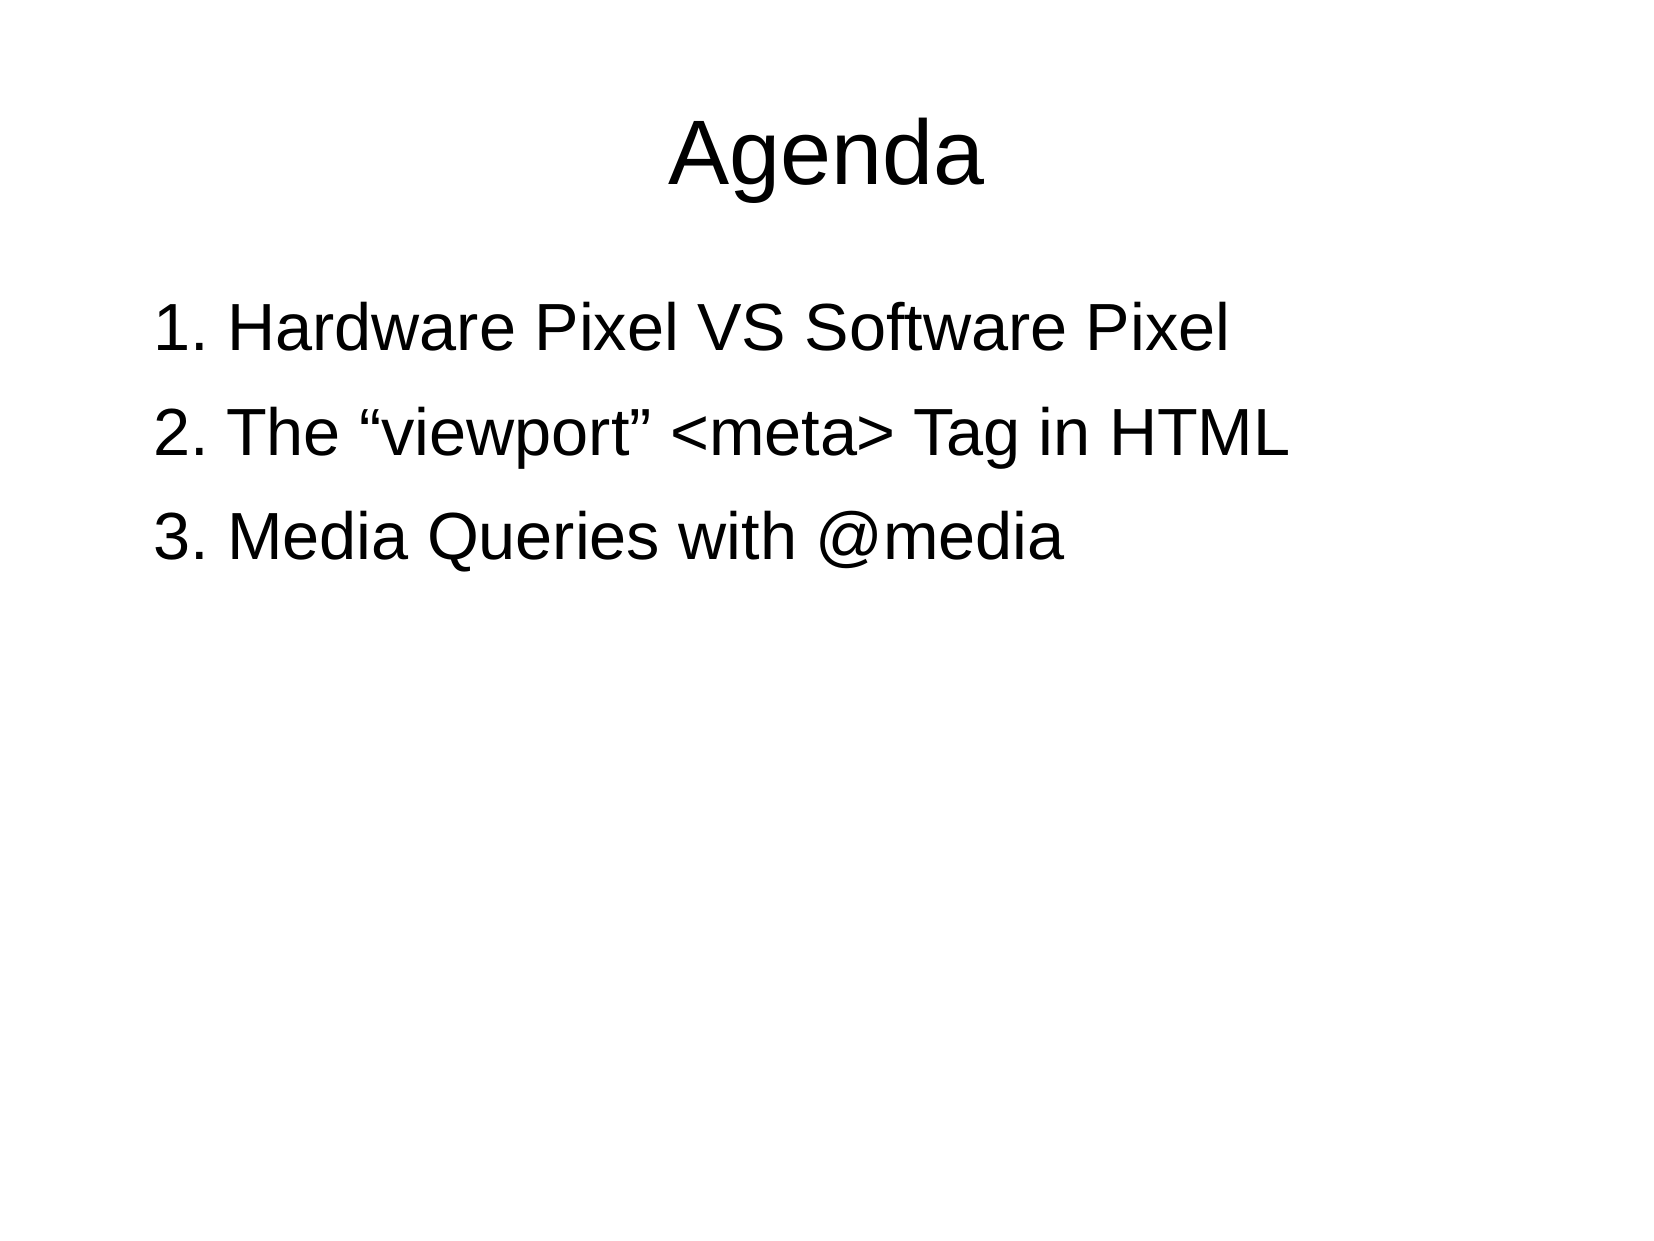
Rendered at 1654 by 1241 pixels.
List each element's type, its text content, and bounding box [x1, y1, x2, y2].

list 1. Hardware Pixel VS Software Pixel 2. The “viewport” <meta> Tag in HTML 3. Media Queries with @media [82, 290, 1571, 1010]
title Agenda [82, 49, 1571, 257]
